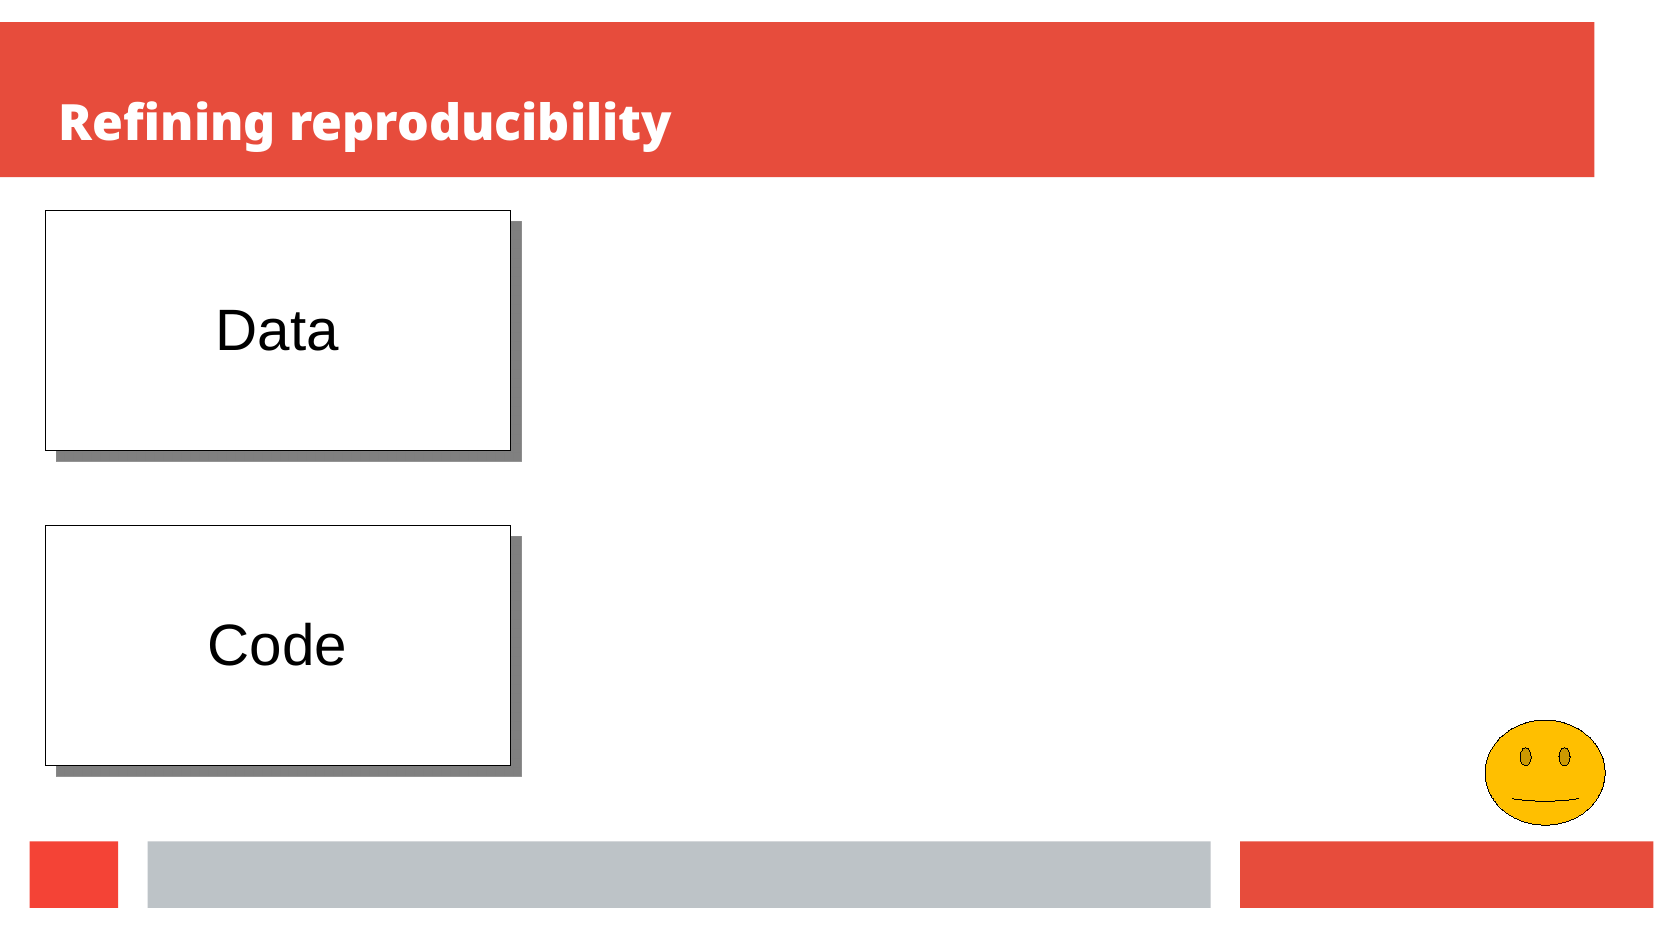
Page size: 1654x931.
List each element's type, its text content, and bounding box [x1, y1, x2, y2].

text_box Code [45, 525, 511, 766]
text_box Data [45, 210, 511, 451]
title Refining reproducibility [59, 44, 1595, 156]
text_box [1485, 720, 1606, 826]
